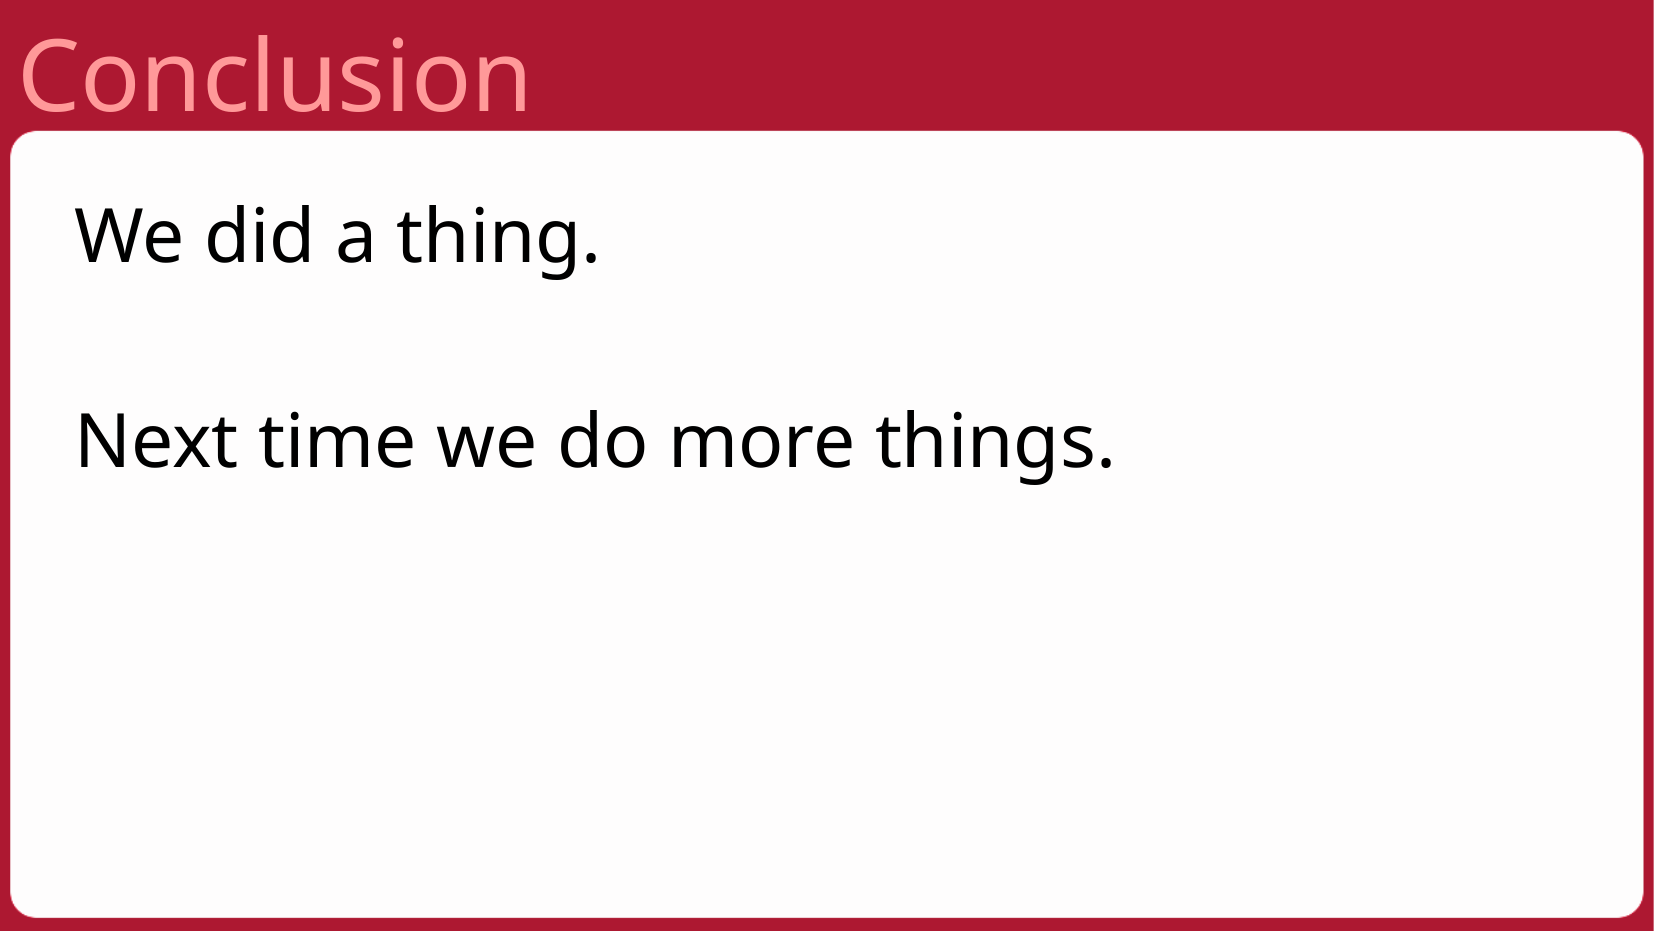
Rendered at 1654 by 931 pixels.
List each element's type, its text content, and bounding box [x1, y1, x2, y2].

title Conclusion [17, 8, 1573, 136]
picture [0, 0, 1654, 931]
text_box We did a thing. Next time we do more things. [74, 182, 1584, 871]
